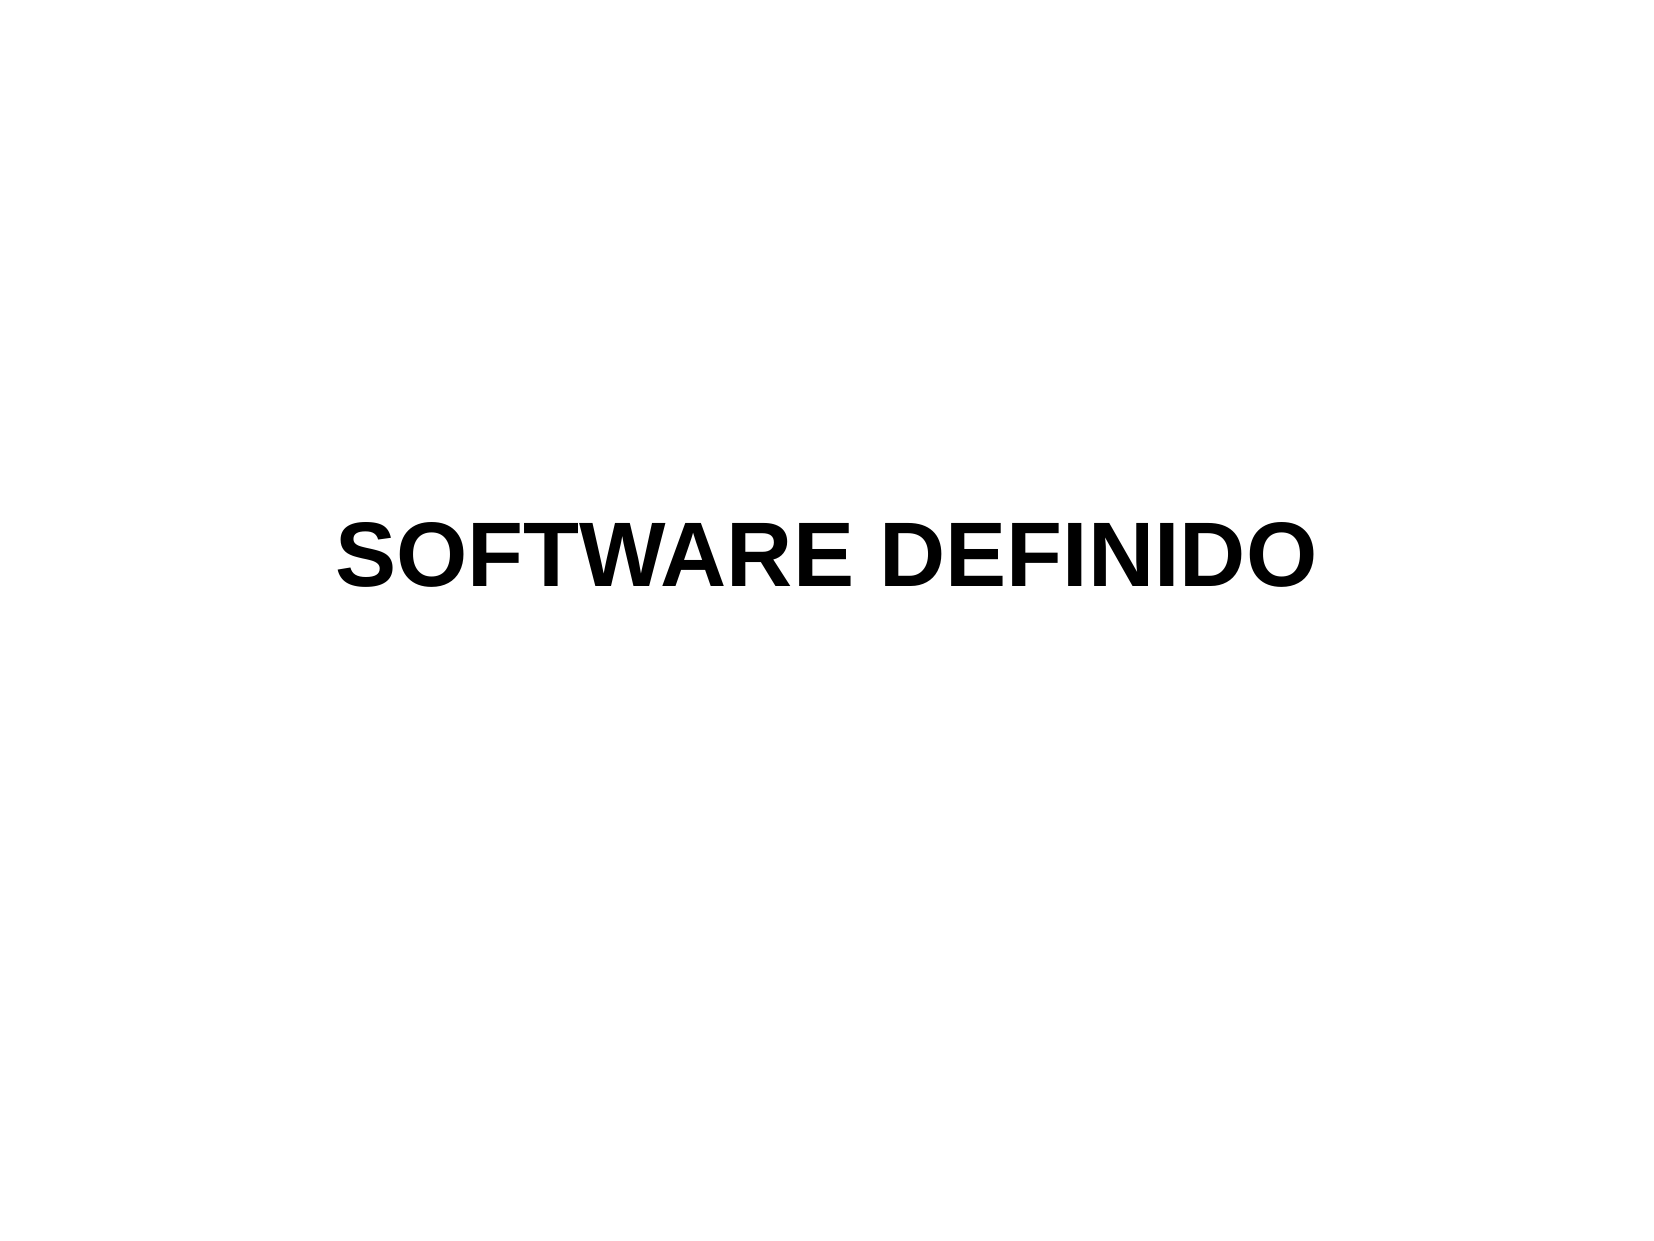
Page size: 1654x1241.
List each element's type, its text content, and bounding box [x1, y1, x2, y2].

title SOFTWARE DEFINIDO [82, 451, 1571, 659]
